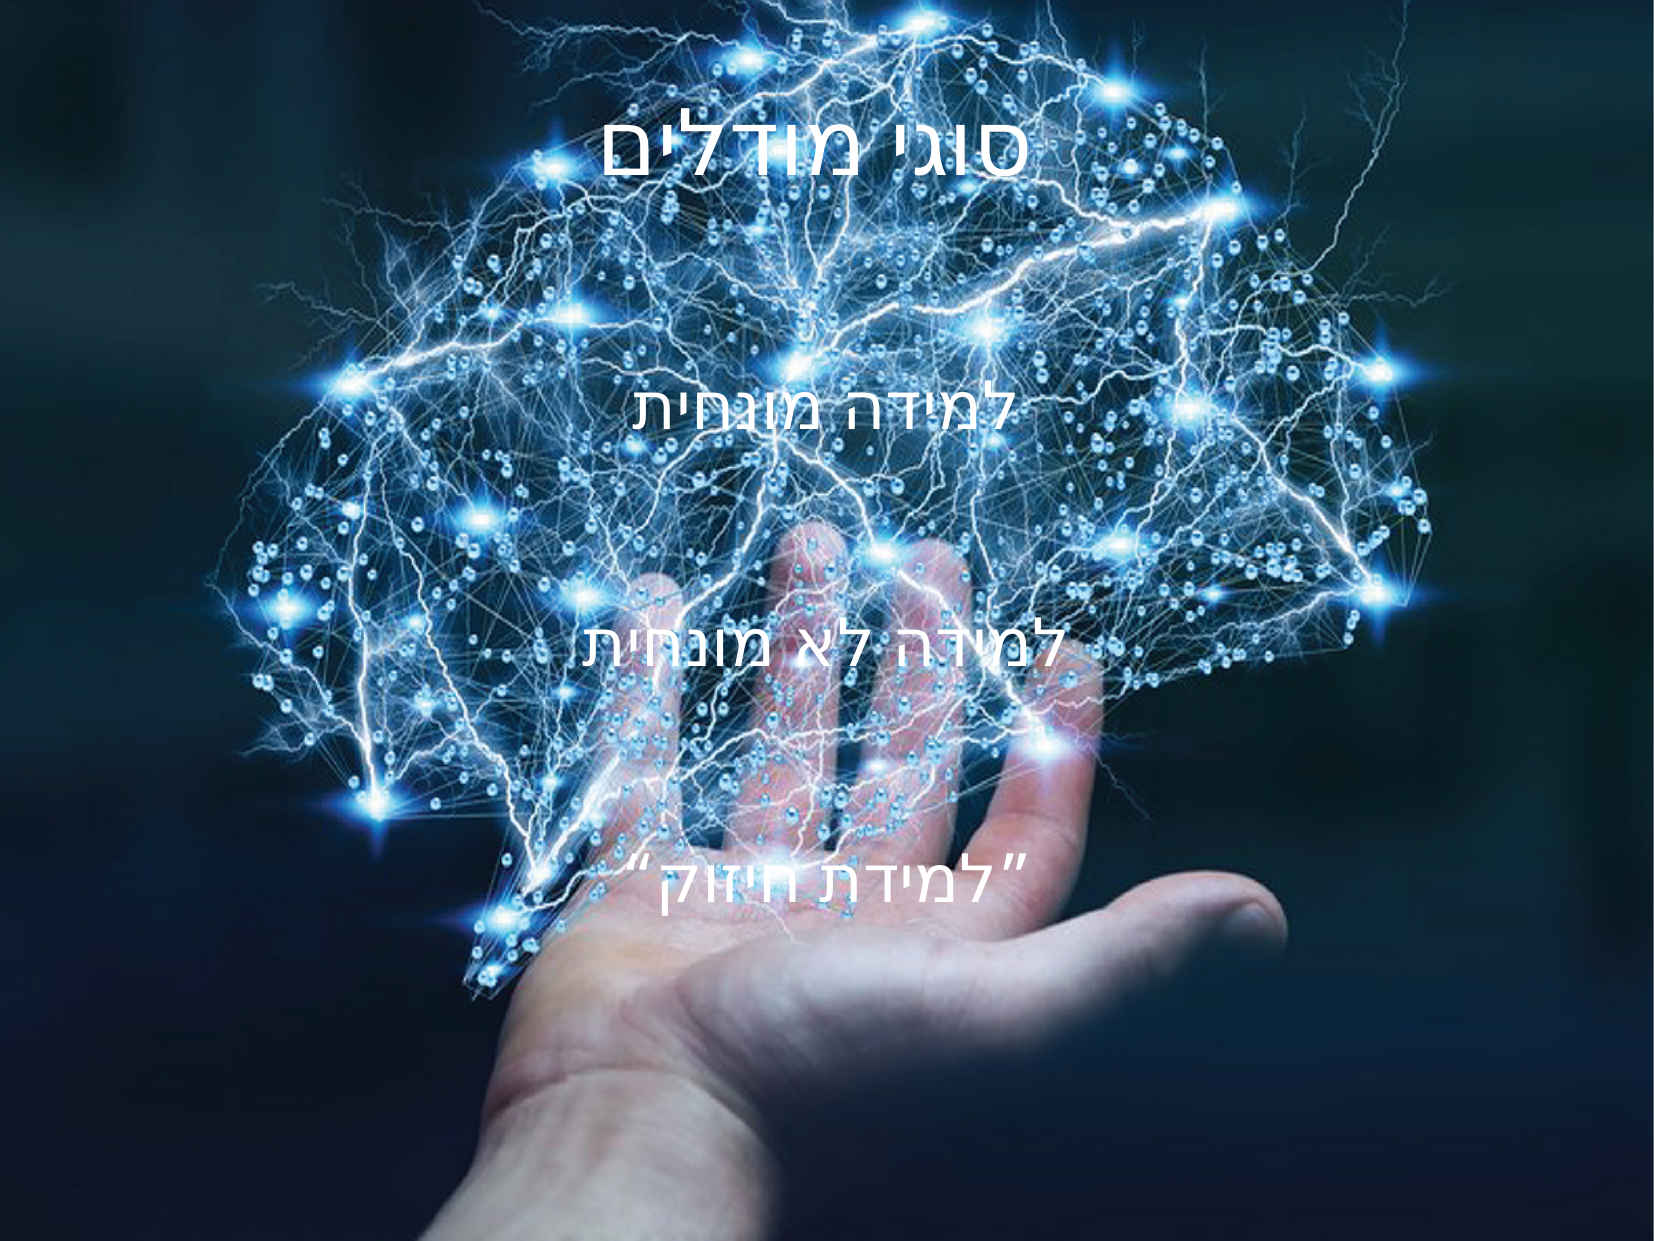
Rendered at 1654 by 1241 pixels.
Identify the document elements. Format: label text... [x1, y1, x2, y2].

picture [0, 0, 1654, 1241]
title סוגי מודלים [82, 49, 1571, 257]
subtitle למידה מונחית למידה לא מונחית “למידת חיזוק” [82, 290, 1571, 1010]
